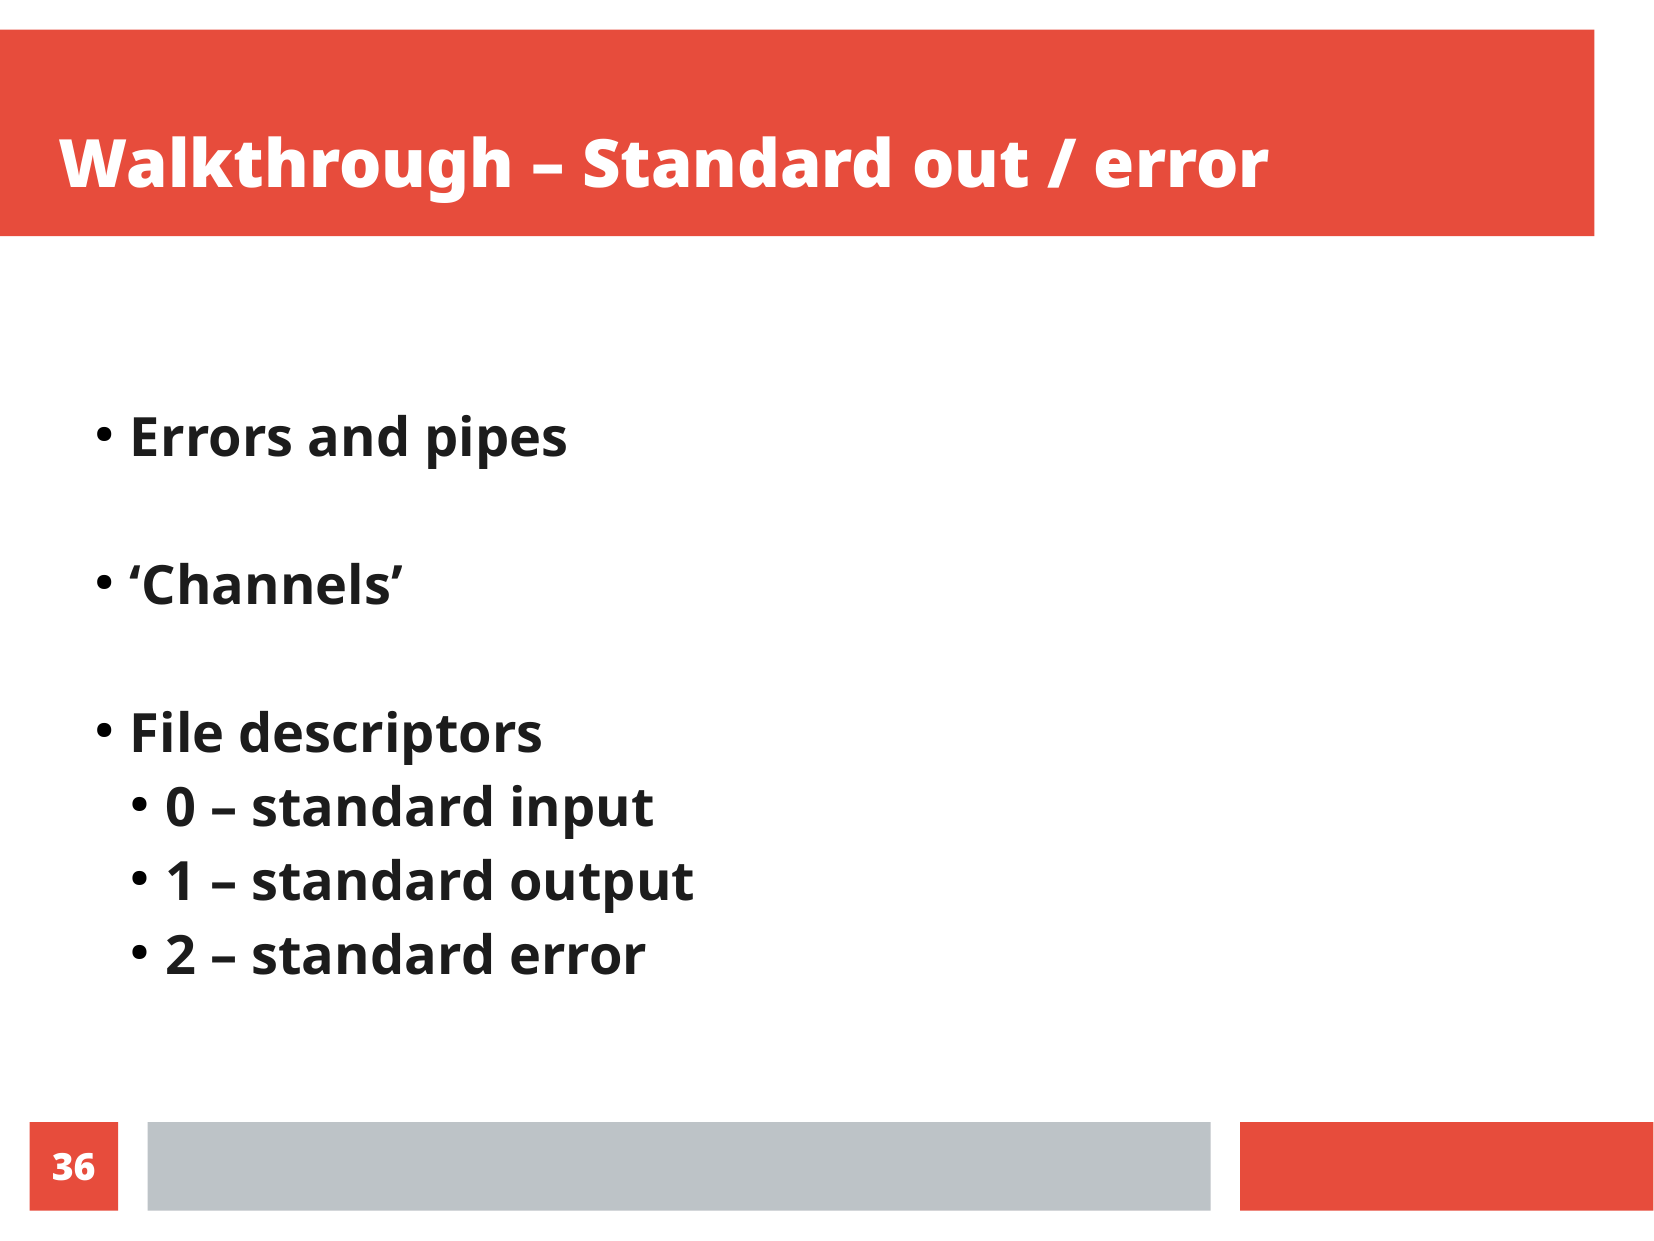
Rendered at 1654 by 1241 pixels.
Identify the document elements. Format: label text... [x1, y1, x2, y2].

subtitle Errors and pipes ‘Channels’ File descriptors 0 – standard input 1 – standard output 2 – standard error [59, 324, 1565, 1093]
title Walkthrough – Standard out / error [59, 59, 1595, 207]
